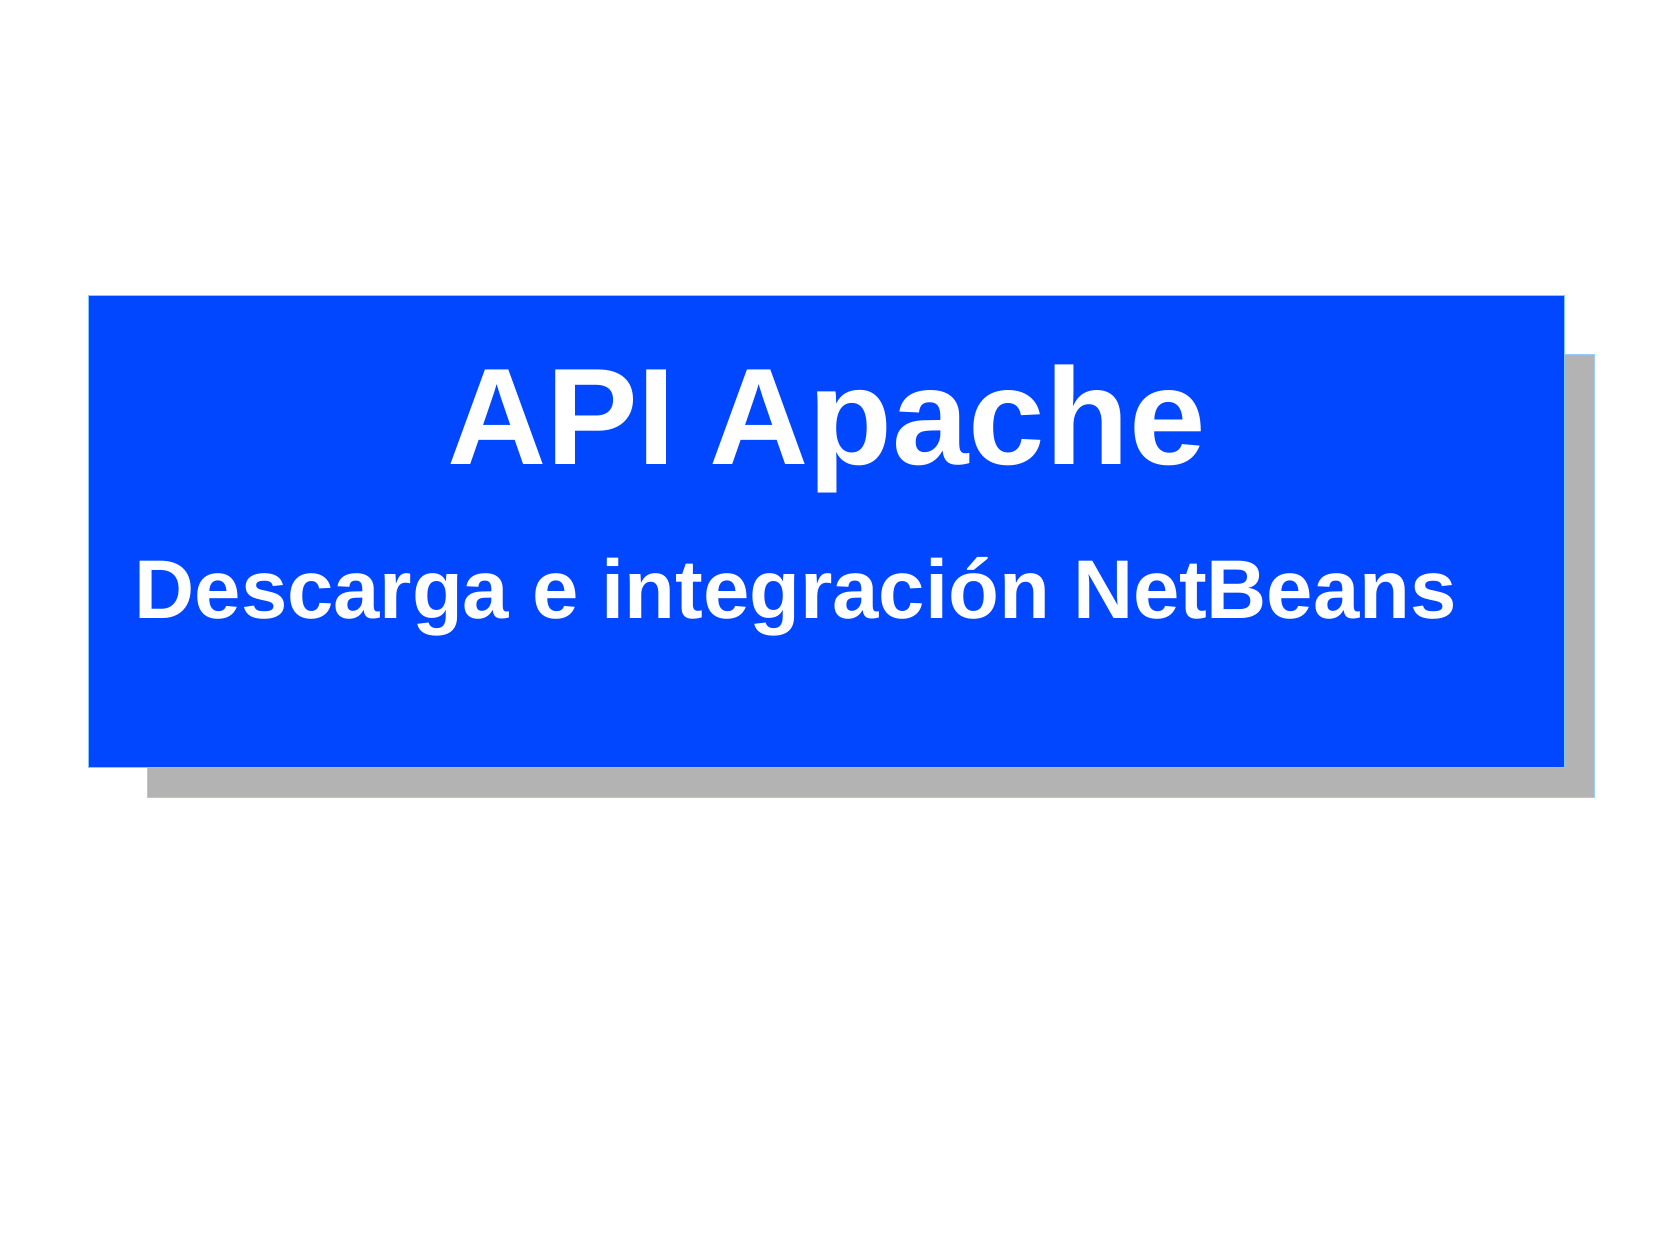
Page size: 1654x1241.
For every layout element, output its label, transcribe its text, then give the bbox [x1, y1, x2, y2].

text_box API Apache Descarga e integración NetBeans [88, 295, 1565, 768]
text_box [147, 354, 1595, 798]
